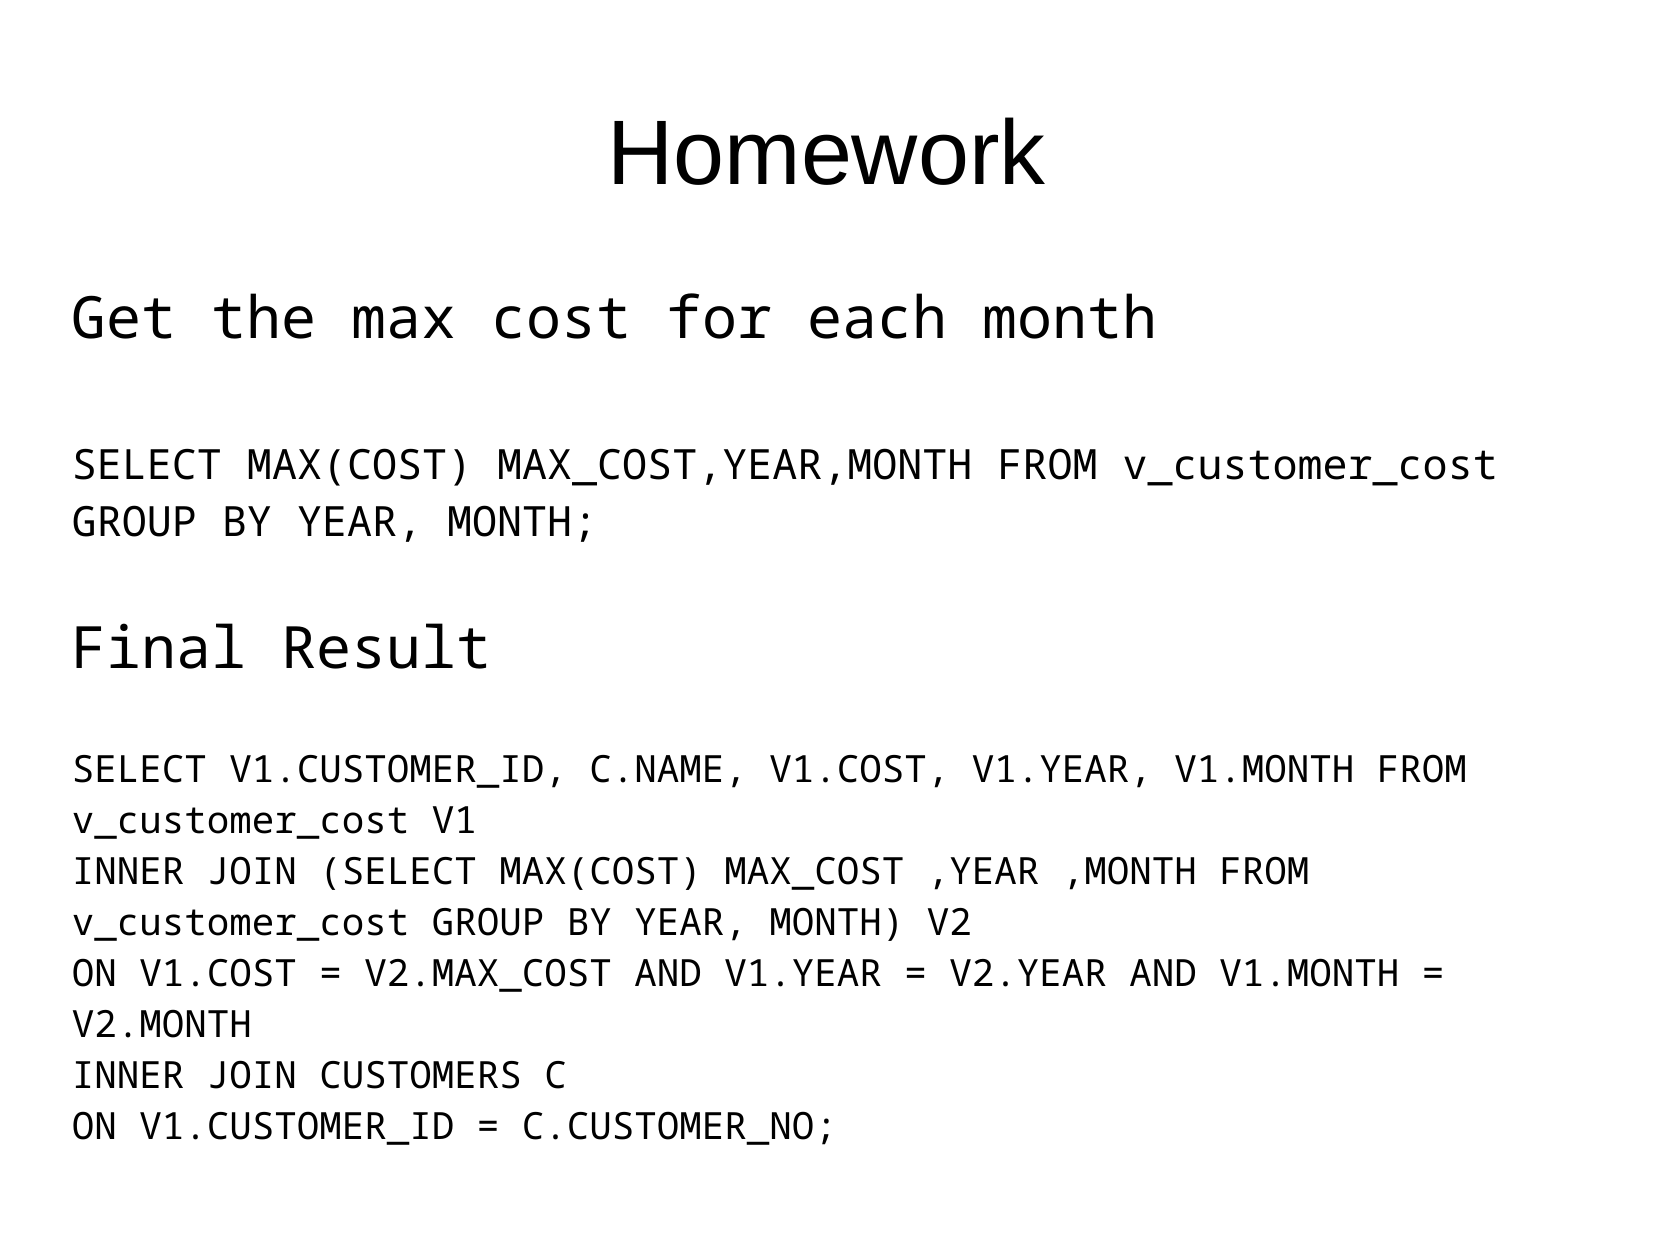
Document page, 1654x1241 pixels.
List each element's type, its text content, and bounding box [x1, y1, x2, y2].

subtitle Get the max cost for each month SELECT MAX(COST) MAX_COST,YEAR,MONTH FROM v_customer_cost GROUP BY YEAR, MONTH; Final Result SELECT V1.CUSTOMER_ID, C.NAME, V1.COST, V1.YEAR, V1.MONTH FROM v_customer_cost V1 INNER JOIN (SELECT MAX(COST) MAX_COST ,YEAR ,MONTH FROM v_customer_cost GROUP BY YEAR, MONTH) V2 ON V1.COST = V2.MAX_COST AND V1.YEAR = V2.YEAR AND V1.MONTH = V2.MONTH INNER JOIN CUSTOMERS C ON V1.CUSTOMER_ID = C.CUSTOMER_NO; [71, 332, 1561, 1096]
title Homework [82, 49, 1571, 257]
